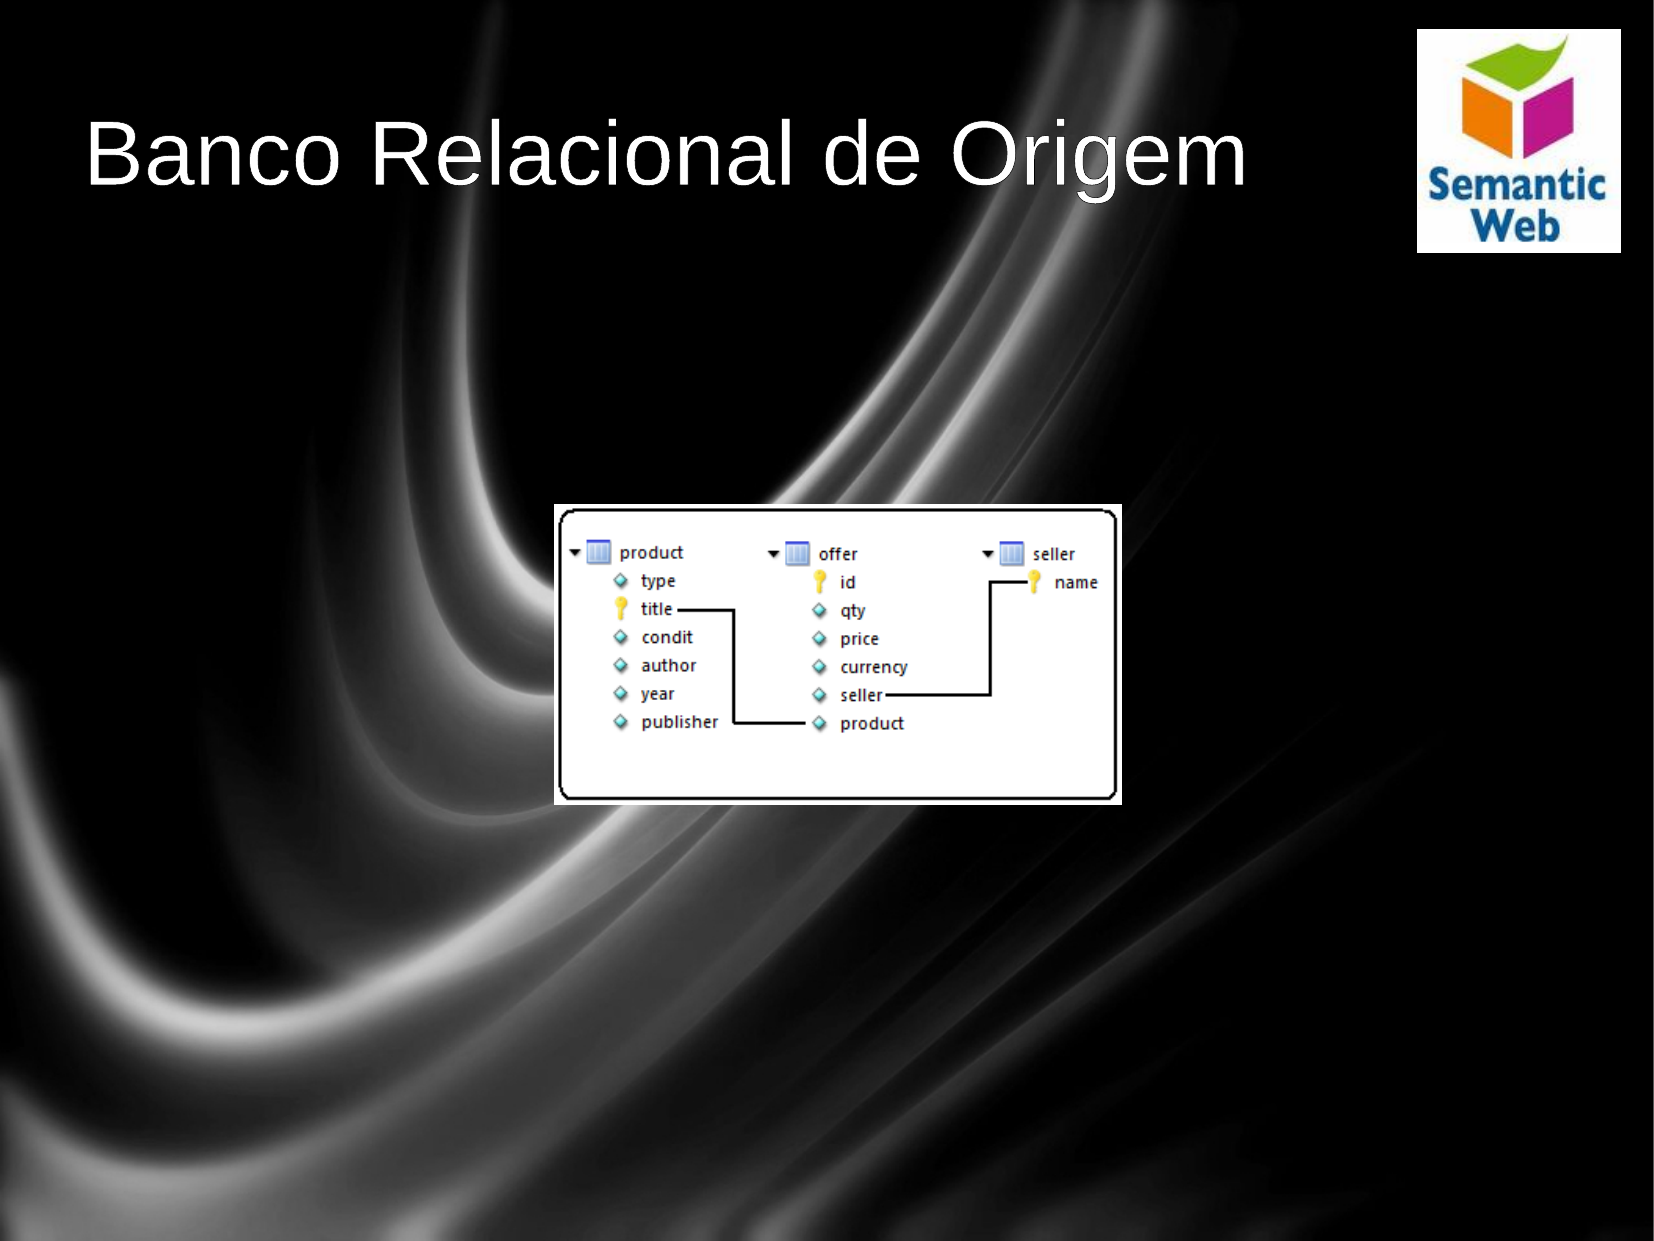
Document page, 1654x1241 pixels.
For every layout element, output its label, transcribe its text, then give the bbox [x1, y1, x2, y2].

picture [0, 0, 1654, 1241]
title Banco Relacional de Origem [82, 49, 1359, 257]
